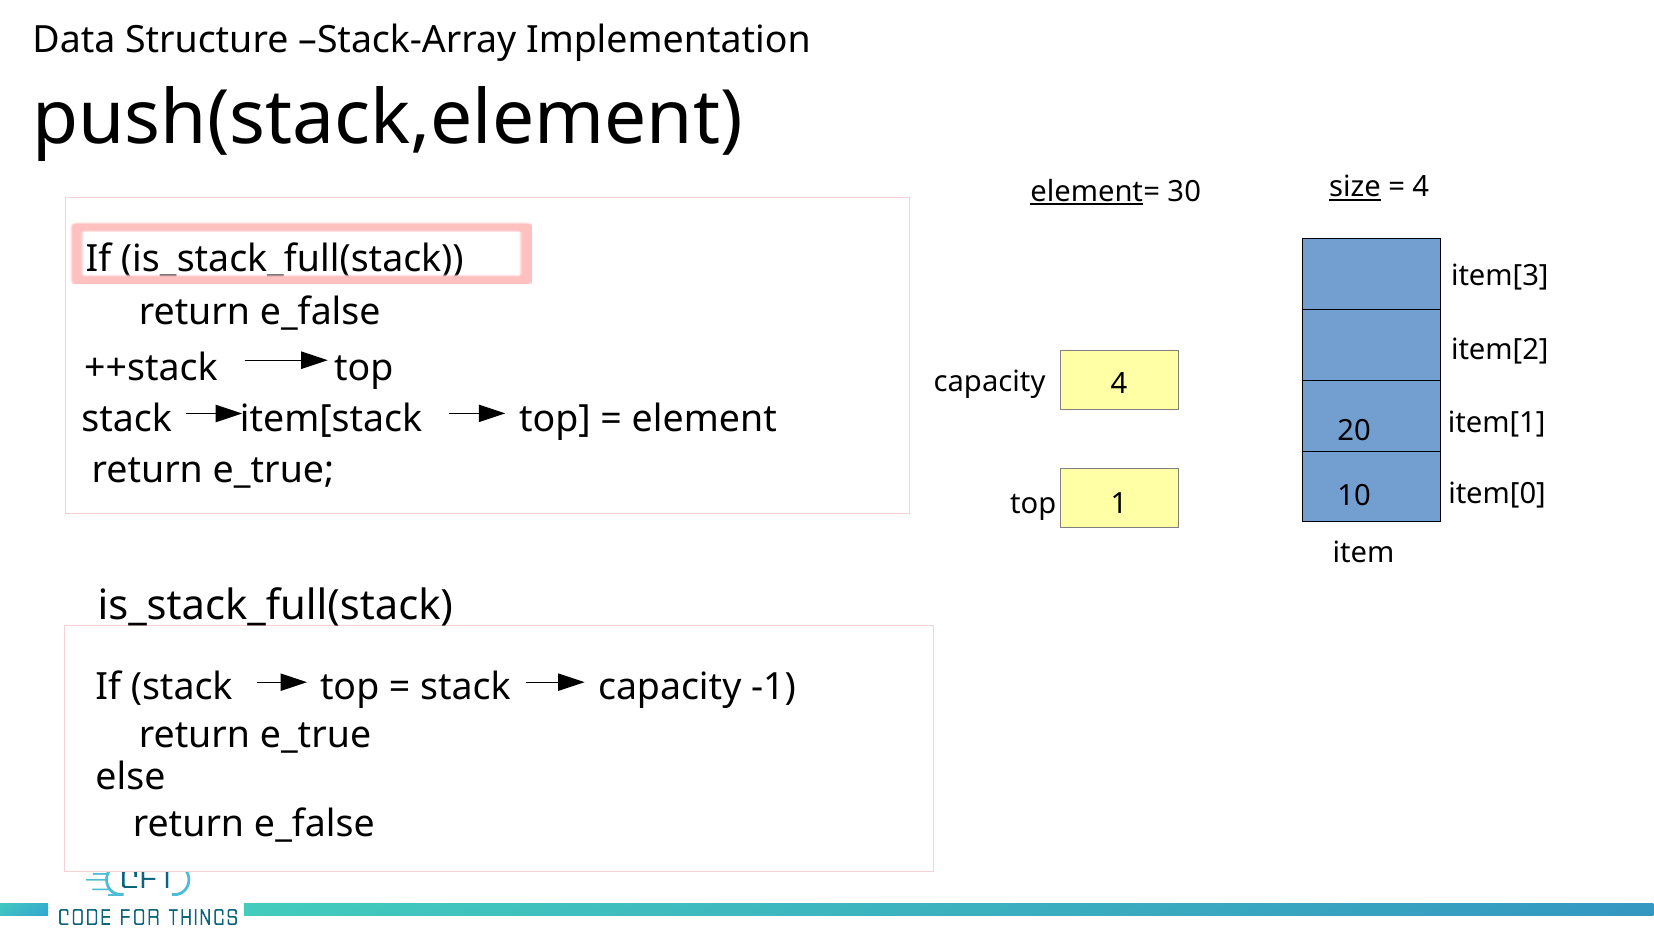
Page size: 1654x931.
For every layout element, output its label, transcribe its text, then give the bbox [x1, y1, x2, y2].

text_box item[2] [1441, 330, 1575, 405]
text_box 20 [1322, 401, 1406, 451]
text_box [1102, 524, 1179, 528]
text_box 10 [1322, 466, 1406, 516]
text_box If (stack top = stack capacity -1) [70, 652, 910, 712]
text_box return e_true [124, 699, 399, 759]
text_box [1060, 350, 1179, 410]
text_box item[1] [1441, 405, 1572, 478]
text_box else [70, 741, 189, 801]
text_box is_stack_full(stack) [82, 566, 626, 631]
text_box [65, 197, 910, 514]
text_box return e_false [124, 284, 412, 332]
text_box ++stack top [69, 332, 508, 392]
text_box stack item[stack top] = element [47, 383, 839, 443]
text_box [1060, 468, 1179, 474]
text_box capacity [918, 352, 1085, 410]
text_box top [995, 474, 1102, 532]
text_box If (is_stack_full(stack)) [412, 284, 532, 290]
text_box item[3] [1441, 246, 1575, 330]
text_box [64, 625, 934, 872]
text_box element= 30 [1015, 166, 1270, 212]
text_box return e_false [118, 789, 406, 848]
text_box 1 [1095, 474, 1179, 524]
text_box 4 [1095, 354, 1155, 404]
picture [59, 846, 237, 925]
text_box item[0] [1433, 478, 1572, 549]
text_box [1302, 238, 1441, 522]
text_box size = 4 [1314, 166, 1510, 215]
text_box return e_true; [76, 443, 449, 502]
picture [70, 222, 532, 284]
text_box item [1317, 523, 1419, 573]
title Data Structure –Stack-Array Implementation push(stack,element) [32, 12, 1536, 166]
